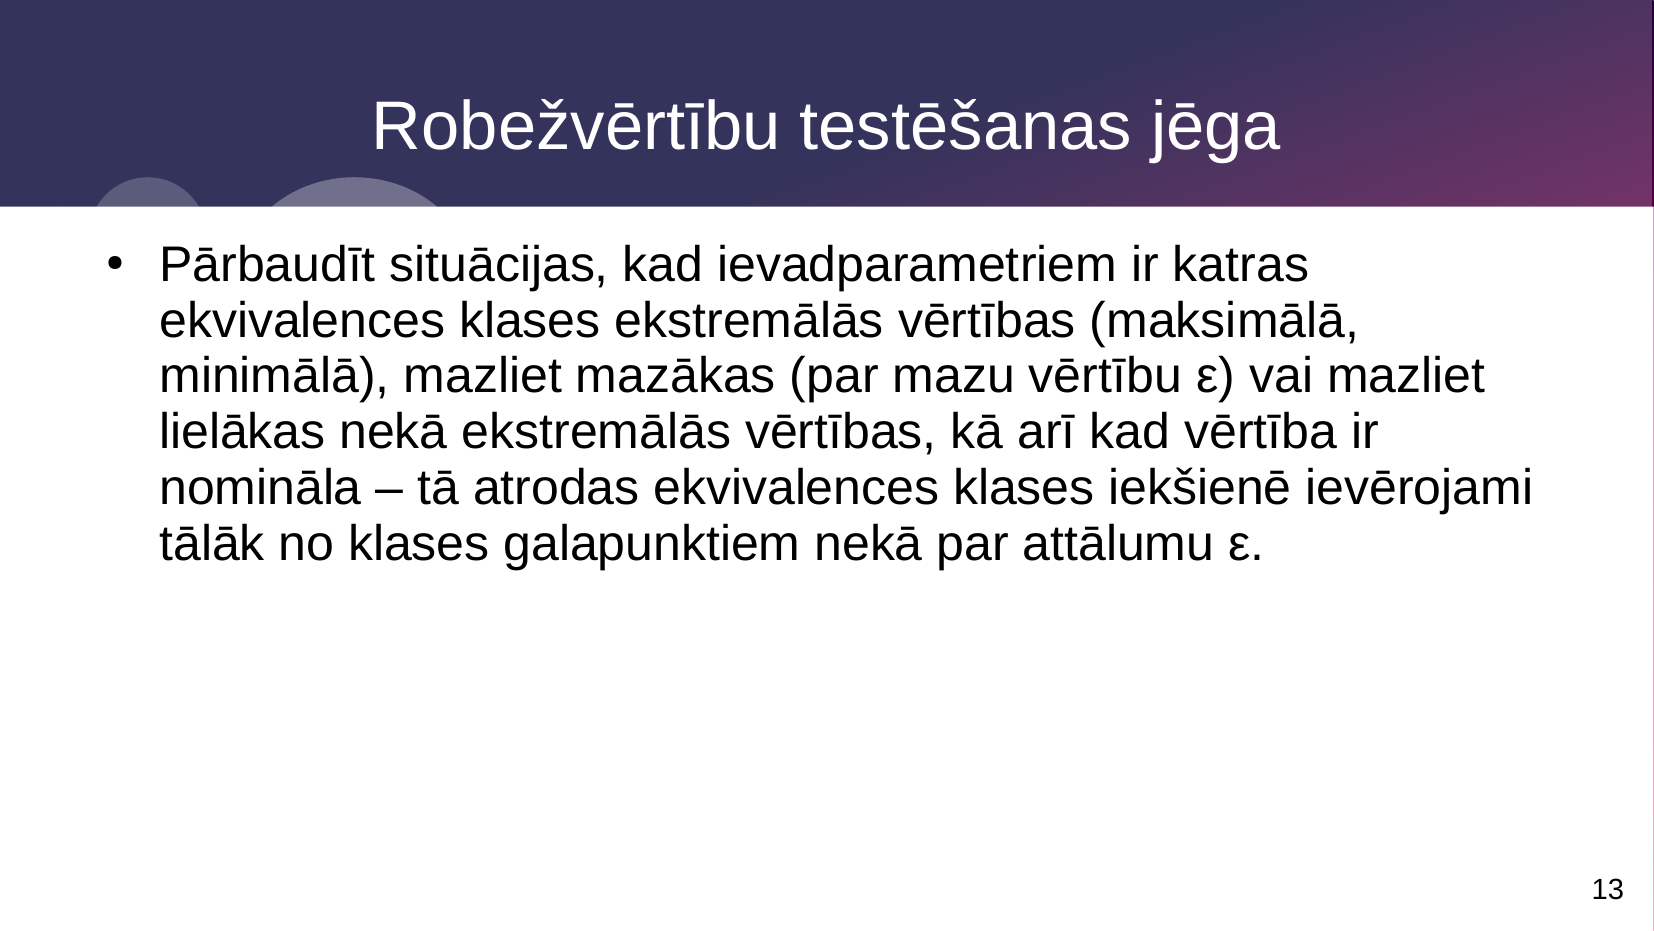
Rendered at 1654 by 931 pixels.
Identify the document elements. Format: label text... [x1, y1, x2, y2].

title Robežvērtību testēšanas jēga [88, 44, 1565, 207]
list Pārbaudīt situācijas, kad ievadparametriem ir katras ekvivalences klases ekstremālās vērtības (maksimālā, minimālā), mazliet mazākas (par mazu vērtību ε) vai mazliet lielākas nekā ekstremālās vērtības, kā arī kad vērtība ir nomināla – tā atrodas ekvivalences klases iekšienē ievērojami tālāk no klases galapunktiem nekā par attālumu ε. [88, 236, 1565, 827]
